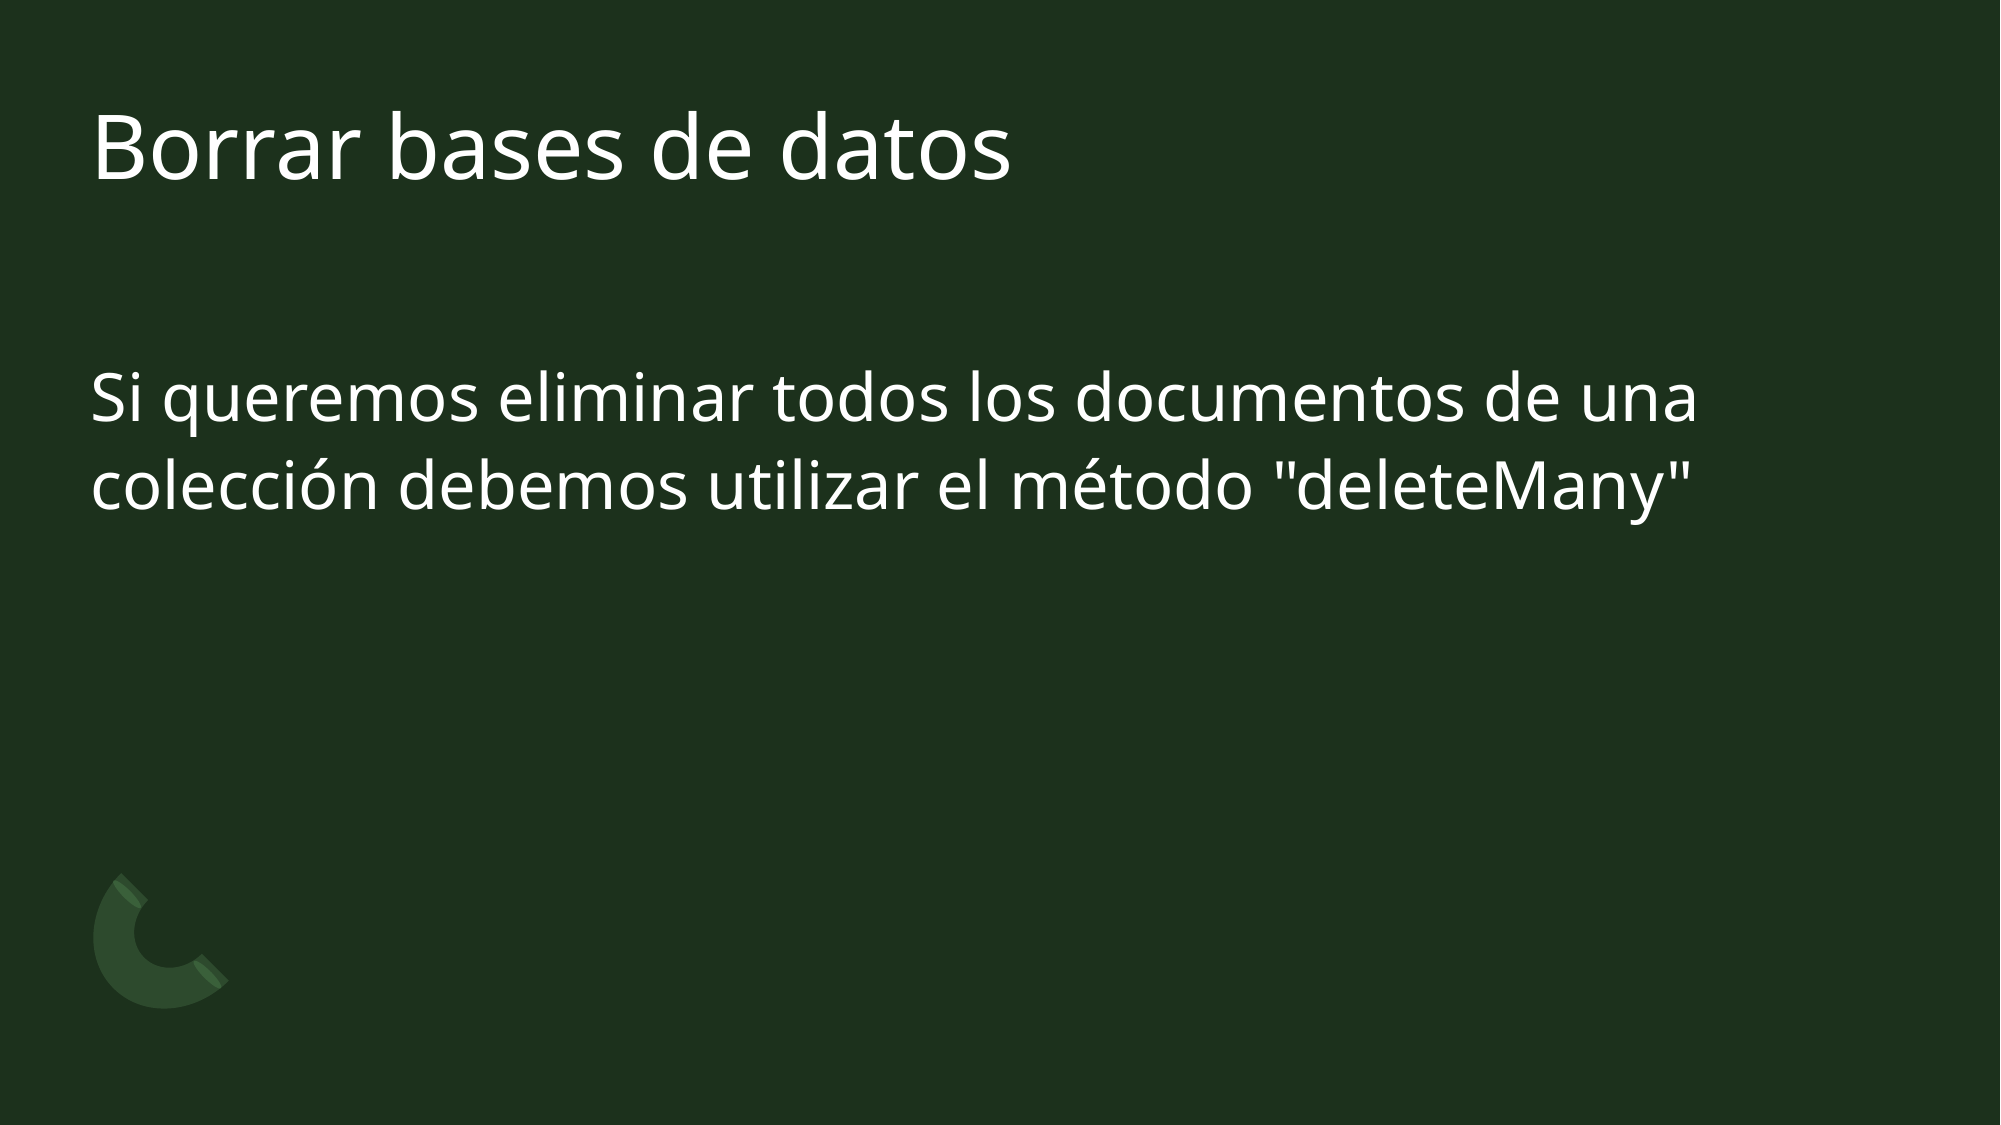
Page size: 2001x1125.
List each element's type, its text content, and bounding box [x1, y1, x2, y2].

title Borrar bases de datos [90, 90, 1910, 309]
list Si queremos eliminar todos los documentos de una colección debemos utilizar el método "deleteMany" [90, 346, 1910, 1000]
